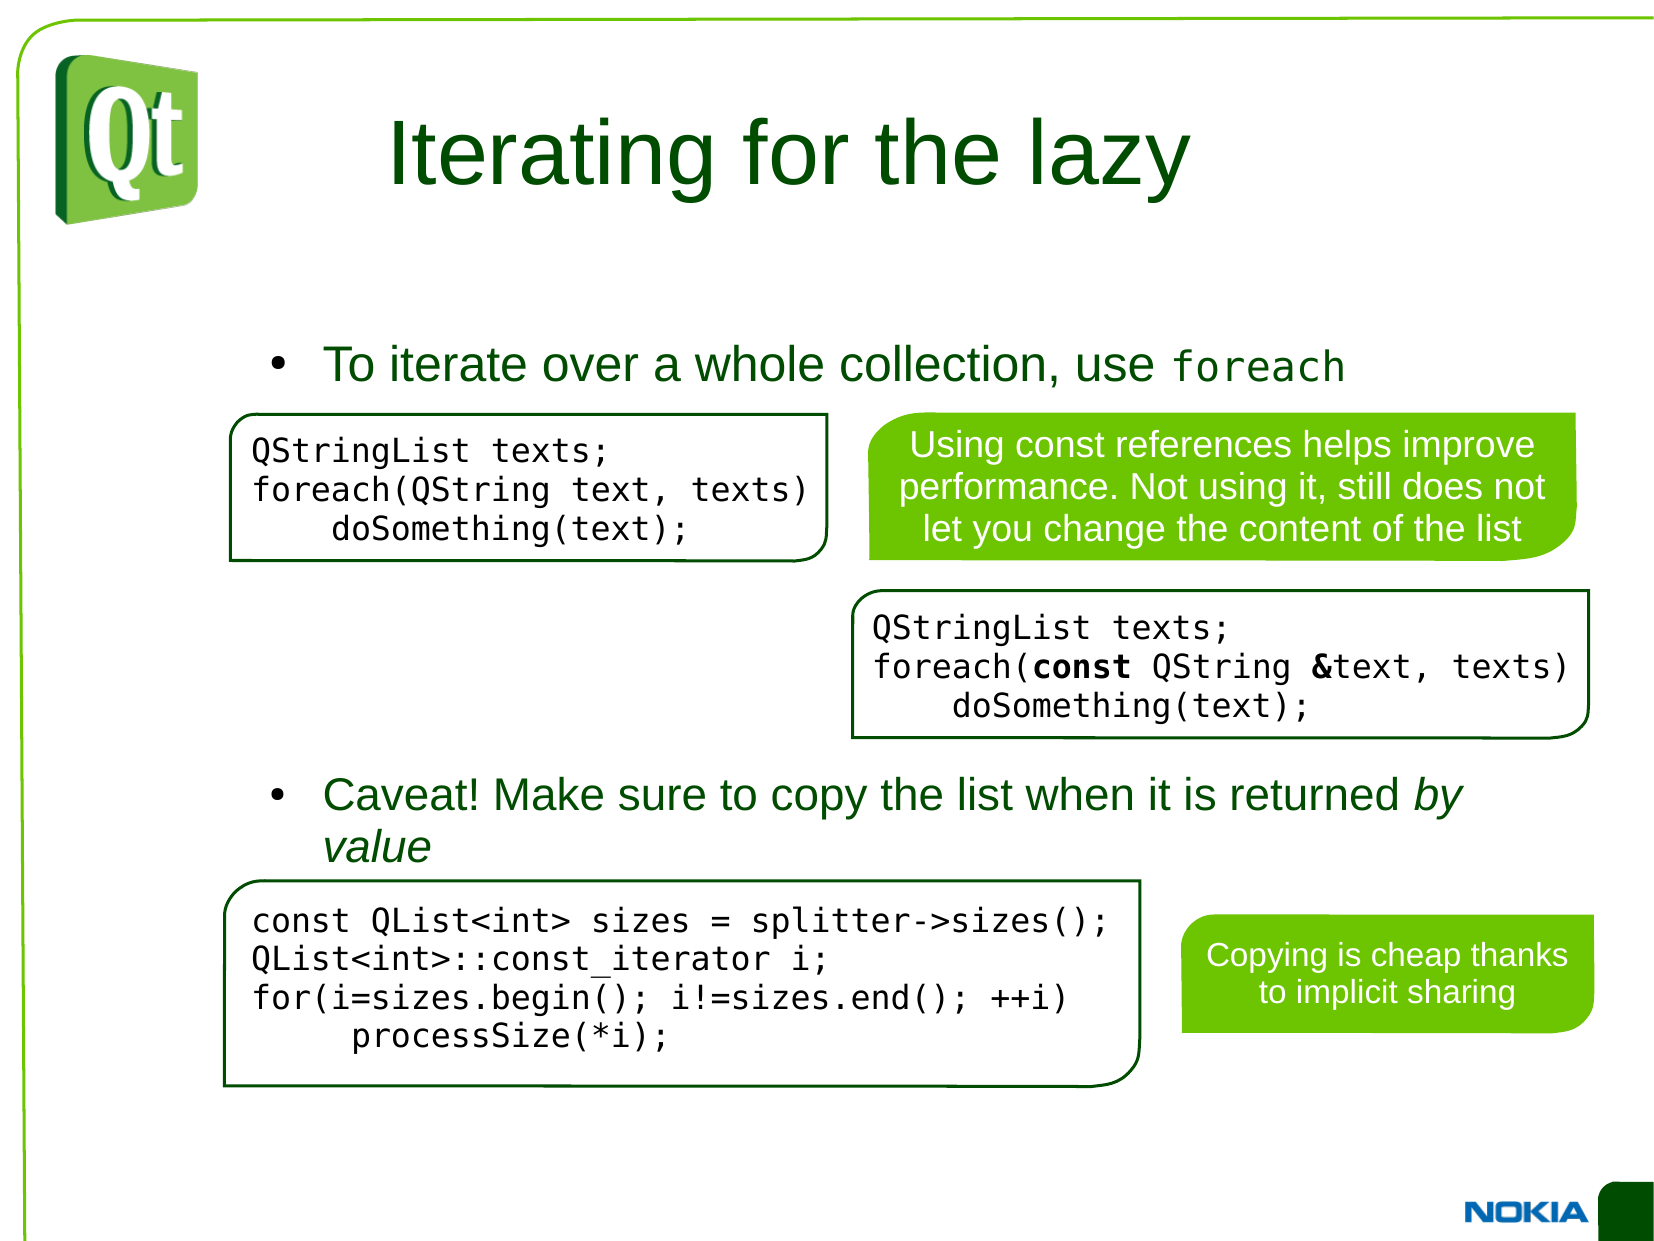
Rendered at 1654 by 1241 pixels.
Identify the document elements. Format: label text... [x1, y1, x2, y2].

list To iterate over a whole collection, use foreach Caveat! Make sure to copy the list when it is returned by value [251, 336, 1571, 1100]
text_box QStringList texts; foreach(QString text, texts) doSomething(text); [236, 424, 825, 556]
text_box const QList<int> sizes = splitter->sizes(); QList<int>::const_iterator i; for(i=sizes.begin(); i!=sizes.end(); ++i) processSize(*i); [236, 894, 1126, 1063]
title Iterating for the lazy [251, 49, 1327, 257]
text_box QStringList texts; foreach(const QString &text, texts) doSomething(text); [857, 601, 1587, 733]
text_box Using const references helps improve performance. Not using it, still does not let you change the content of the list [868, 412, 1577, 562]
list To iterate over a whole collection, use foreach Caveat! Make sure to copy the list when it is returned by value [855, 609, 1566, 736]
text_box Copying is cheap thanks to implicit sharing [1181, 914, 1595, 1034]
picture [55, 55, 198, 225]
list To iterate over a whole collection, use foreach Caveat! Make sure to copy the list when it is returned by value [251, 416, 825, 424]
picture [1465, 1201, 1589, 1223]
list To iterate over a whole collection, use foreach Caveat! Make sure to copy the list when it is returned by value [863, 593, 1571, 601]
list To iterate over a whole collection, use foreach Caveat! Make sure to copy the list when it is returned by value [251, 883, 1138, 1085]
